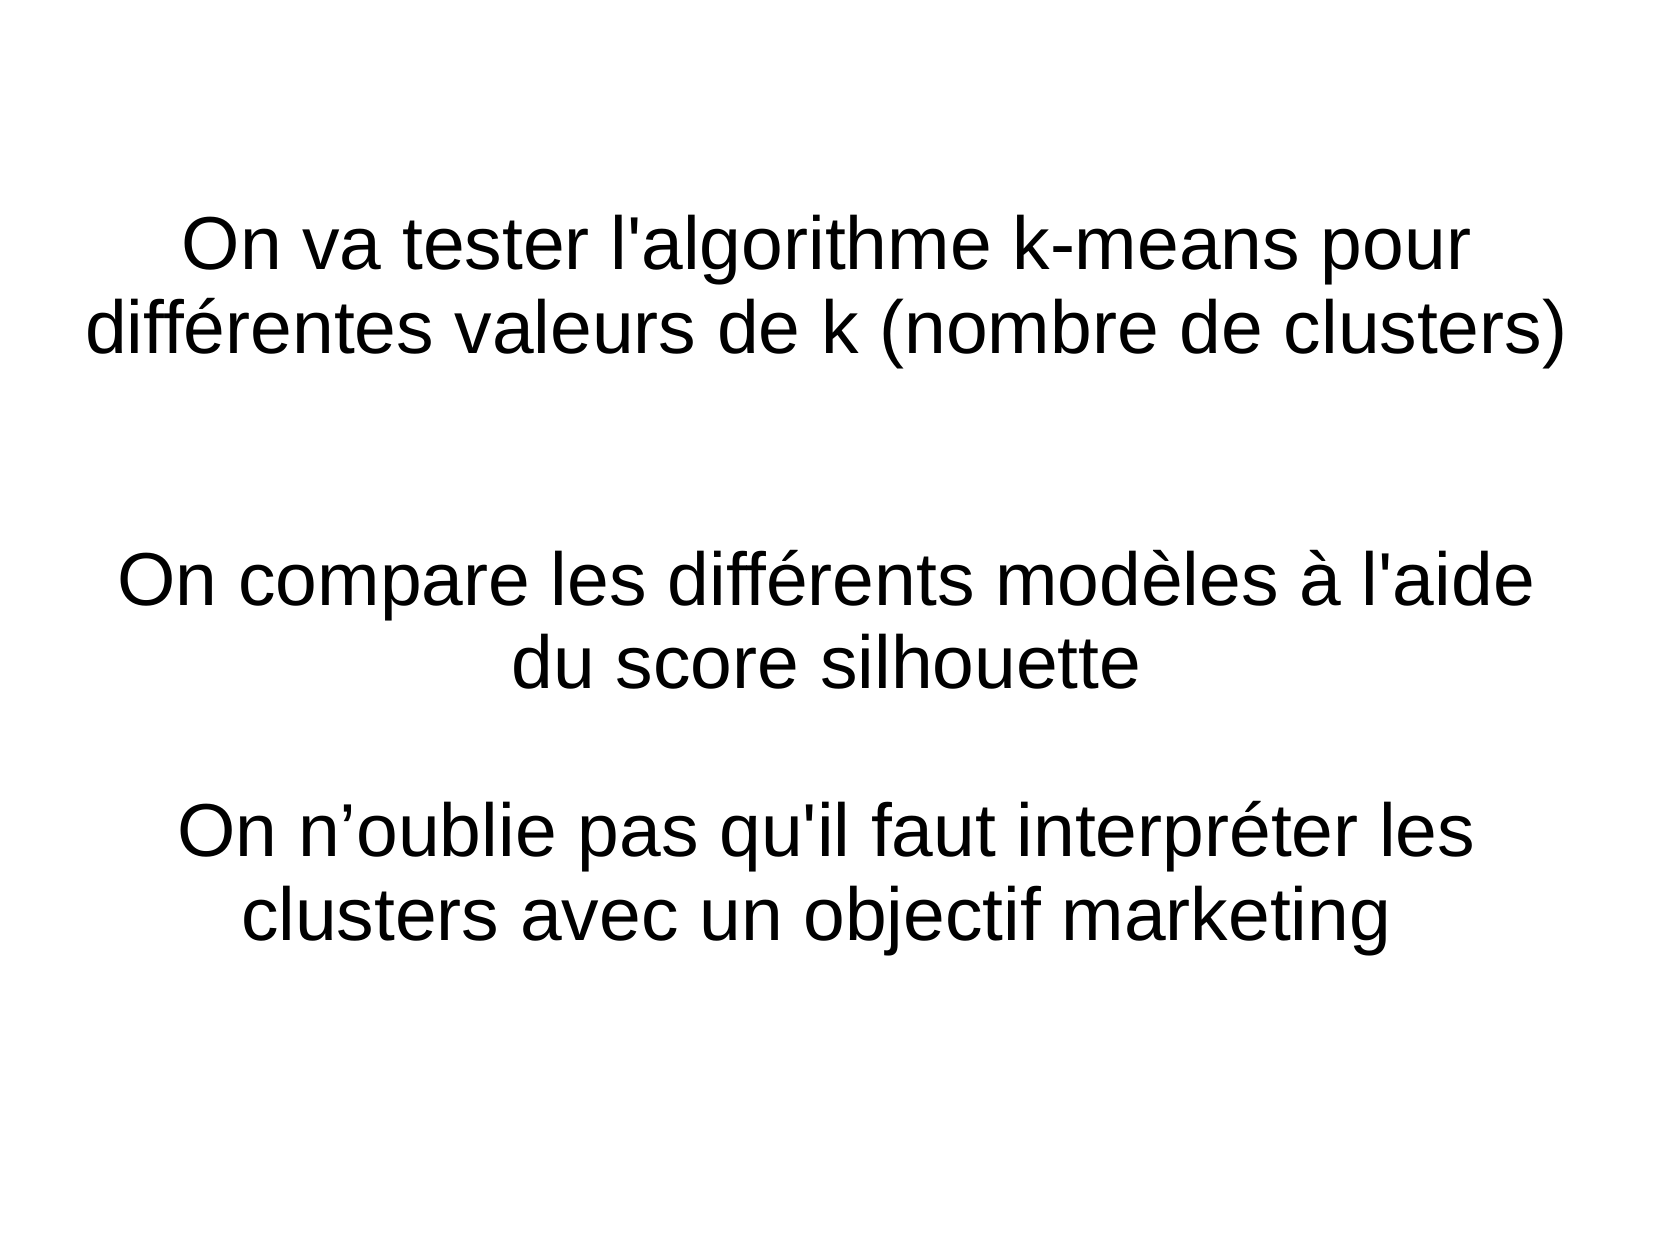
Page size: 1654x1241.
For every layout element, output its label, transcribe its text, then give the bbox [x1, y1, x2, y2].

subtitle On va tester l'algorithme k-means pour différentes valeurs de k (nombre de clusters) On compare les différents modèles à l'aide du score silhouette On n’oublie pas qu'il faut interpréter les clusters avec un objectif marketing [82, 49, 1571, 1109]
